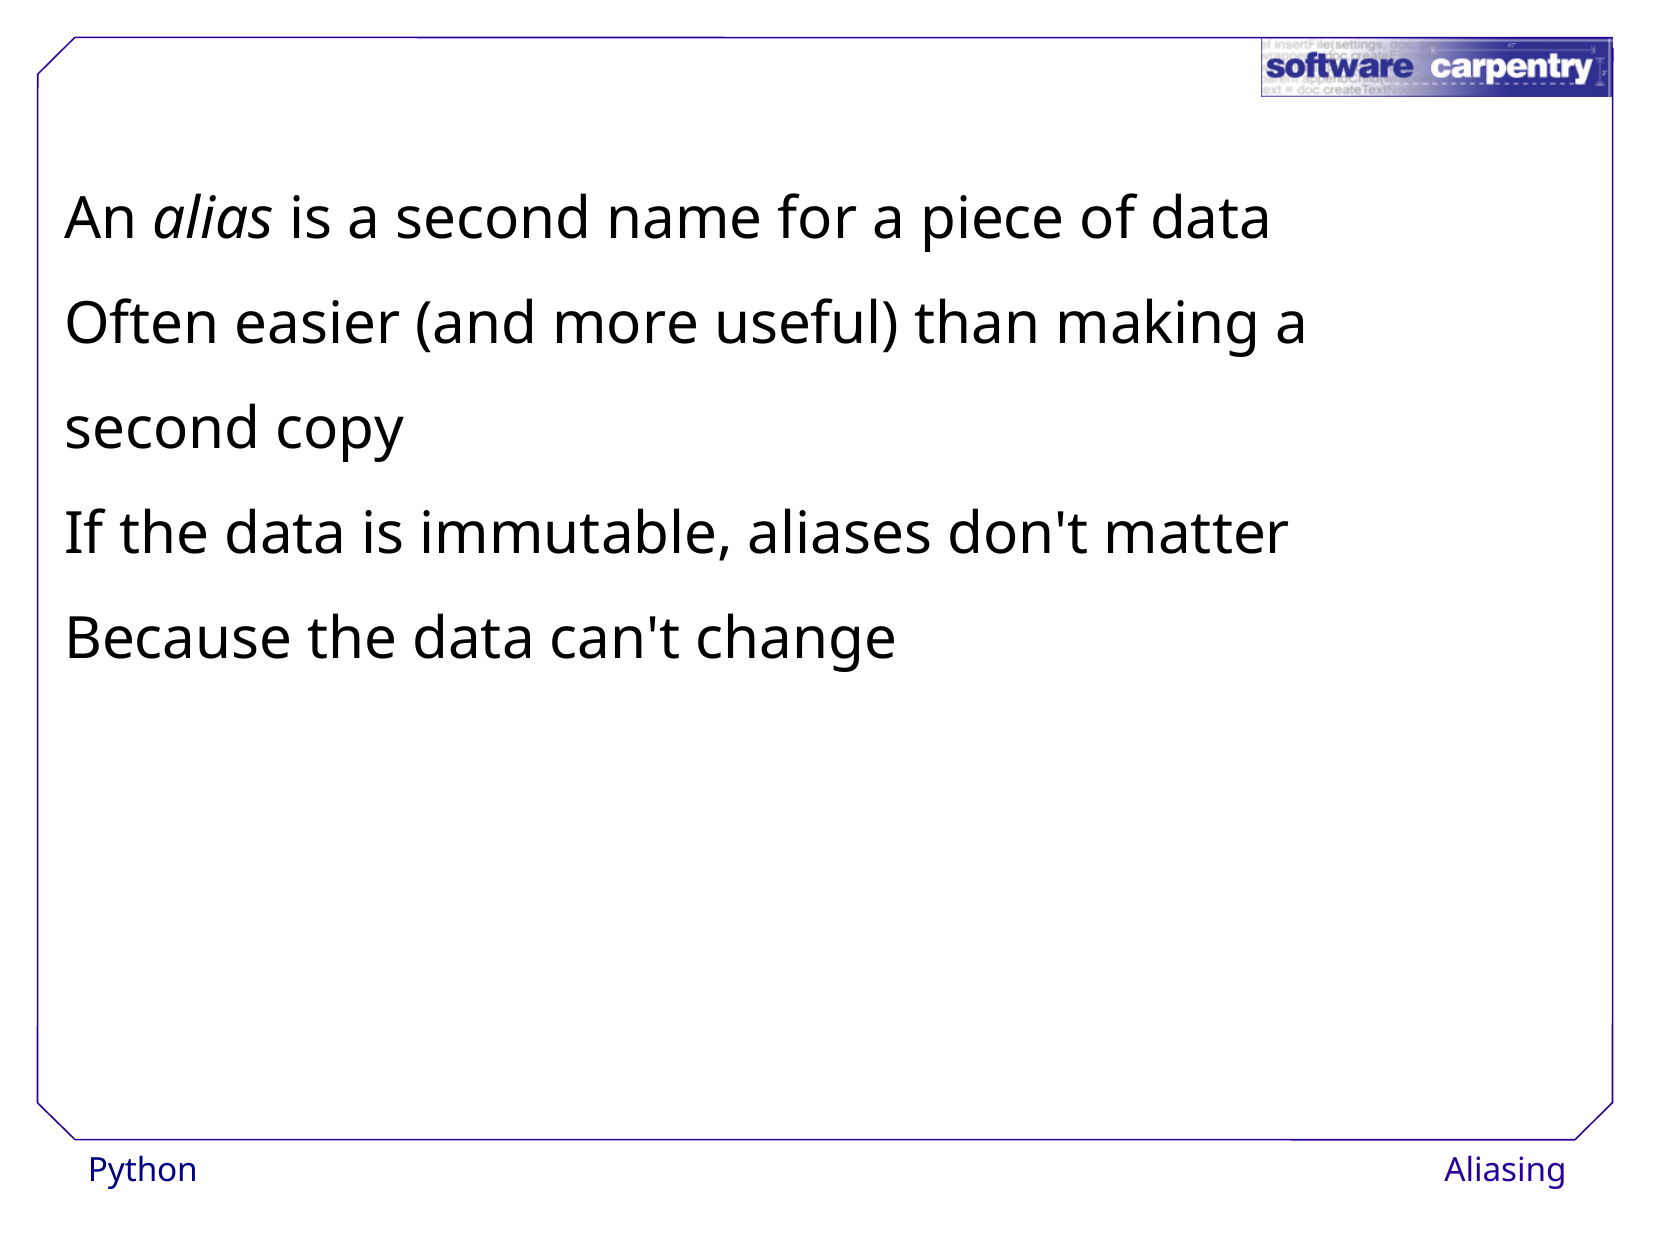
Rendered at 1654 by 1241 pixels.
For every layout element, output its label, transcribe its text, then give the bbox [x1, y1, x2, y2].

text_box An alias is a second name for a piece of data Often easier (and more useful) than making a second copy If the data is immutable, aliases don't matter Because the data can't change [49, 138, 1474, 679]
picture [1261, 39, 1613, 97]
